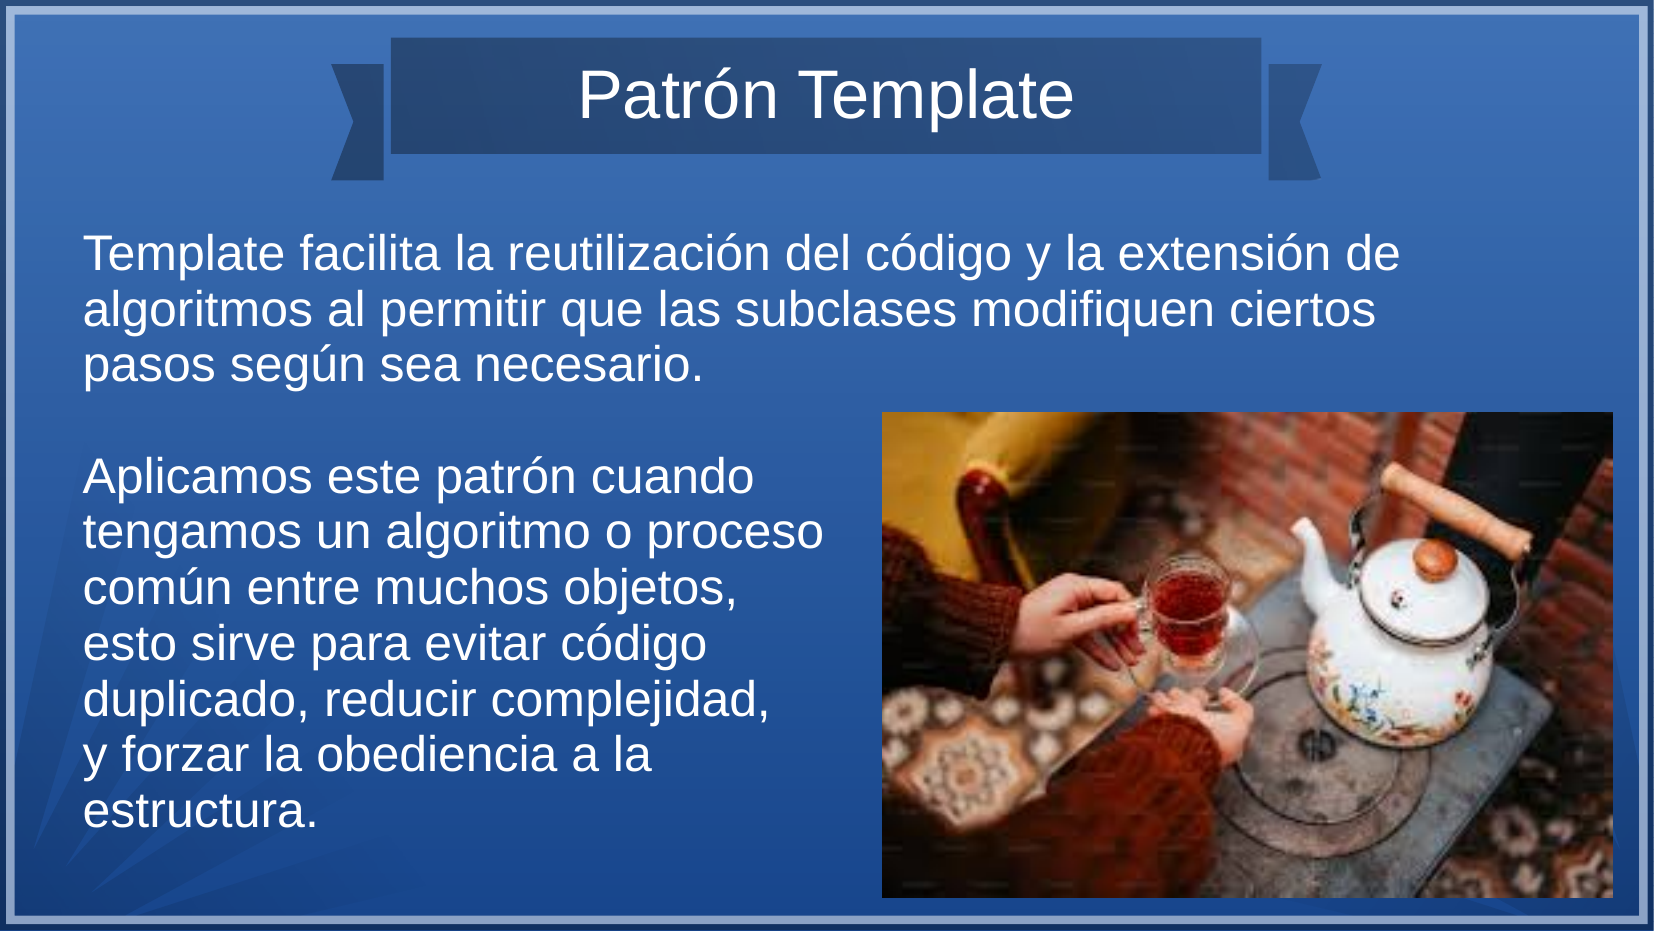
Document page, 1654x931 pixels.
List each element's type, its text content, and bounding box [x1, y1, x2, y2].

list Template facilita la reutilización del código y la extensión de algoritmos al permitir que las subclases modifiquen ciertos pasos según sea necesario. Aplicamos este patrón cuando tengamos un algoritmo o proceso común entre muchos objetos, esto sirve para evitar código duplicado, reducir complejidad, y forzar la obediencia a la estructura. [11, 225, 1501, 848]
picture [882, 412, 1613, 898]
title Patrón Template [389, 35, 1264, 154]
